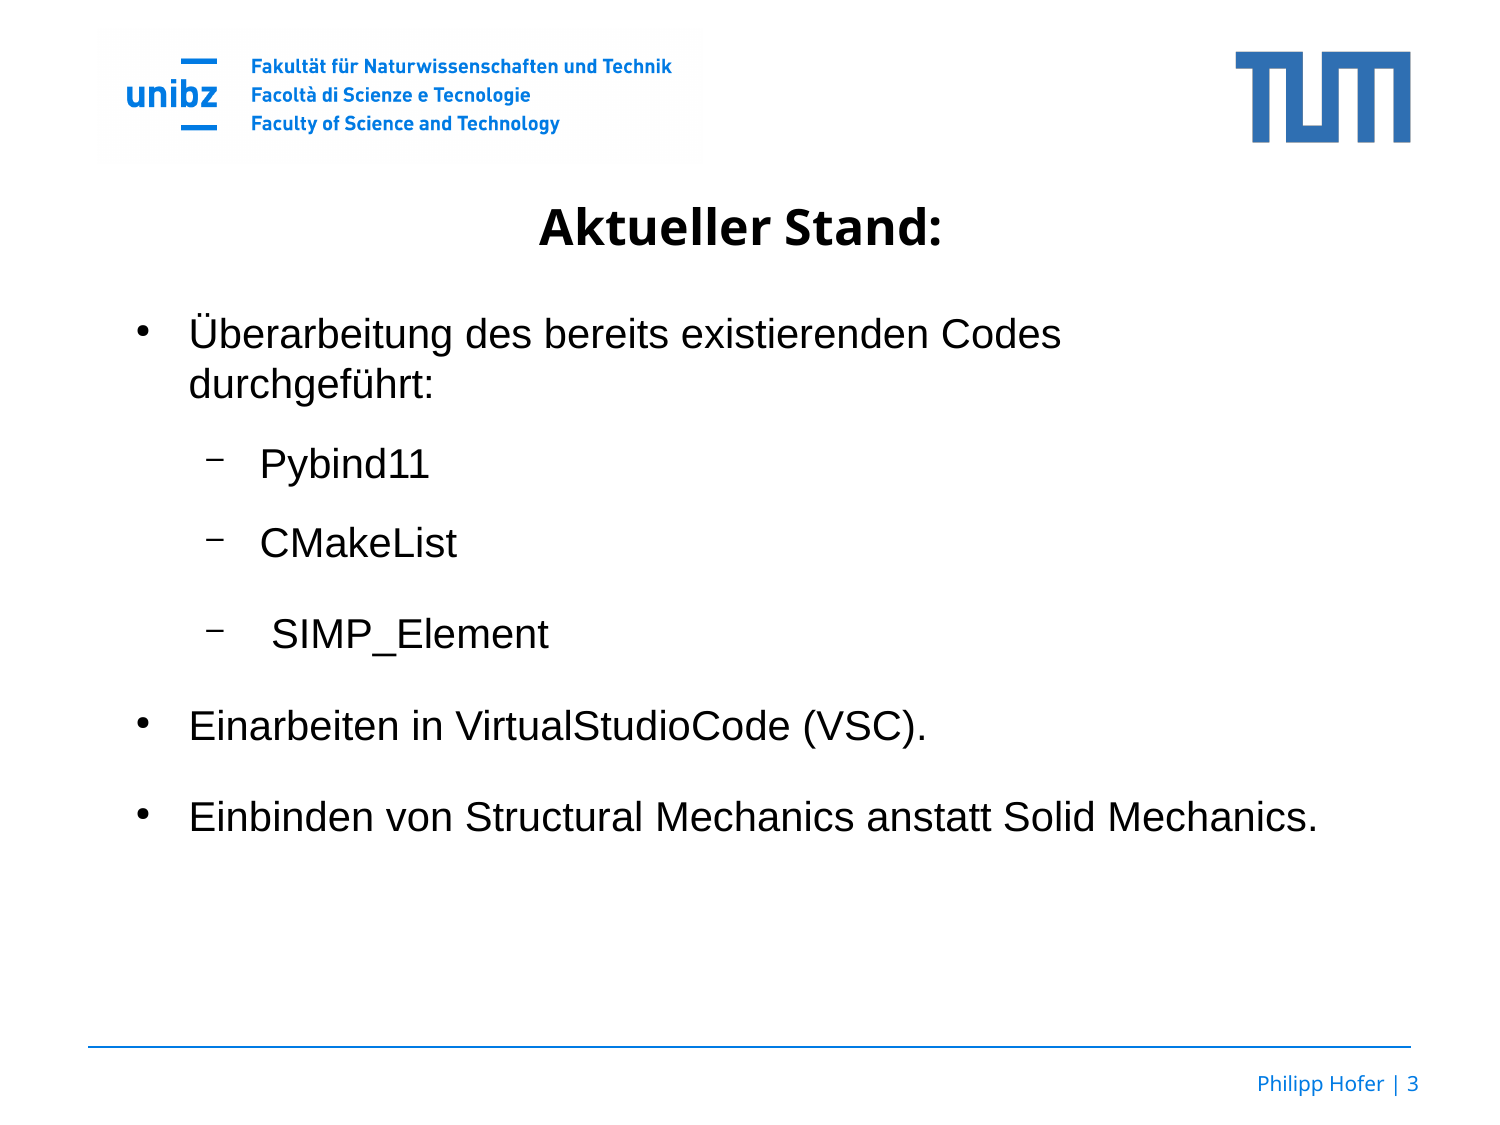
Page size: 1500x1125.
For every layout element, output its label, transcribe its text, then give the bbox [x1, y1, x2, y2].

text_box Überarbeitung des bereits existierenden Codes durchgeführt: Pybind11 CMakeList SIMP_Element Einarbeiten in VirtualStudioCode (VSC). Einbinden von Structural Mechanics anstatt Solid Mechanics. [103, 299, 1335, 1035]
picture [97, 28, 703, 164]
text_box Aktueller Stand: [103, 137, 1397, 300]
picture [1145, 0, 1500, 233]
